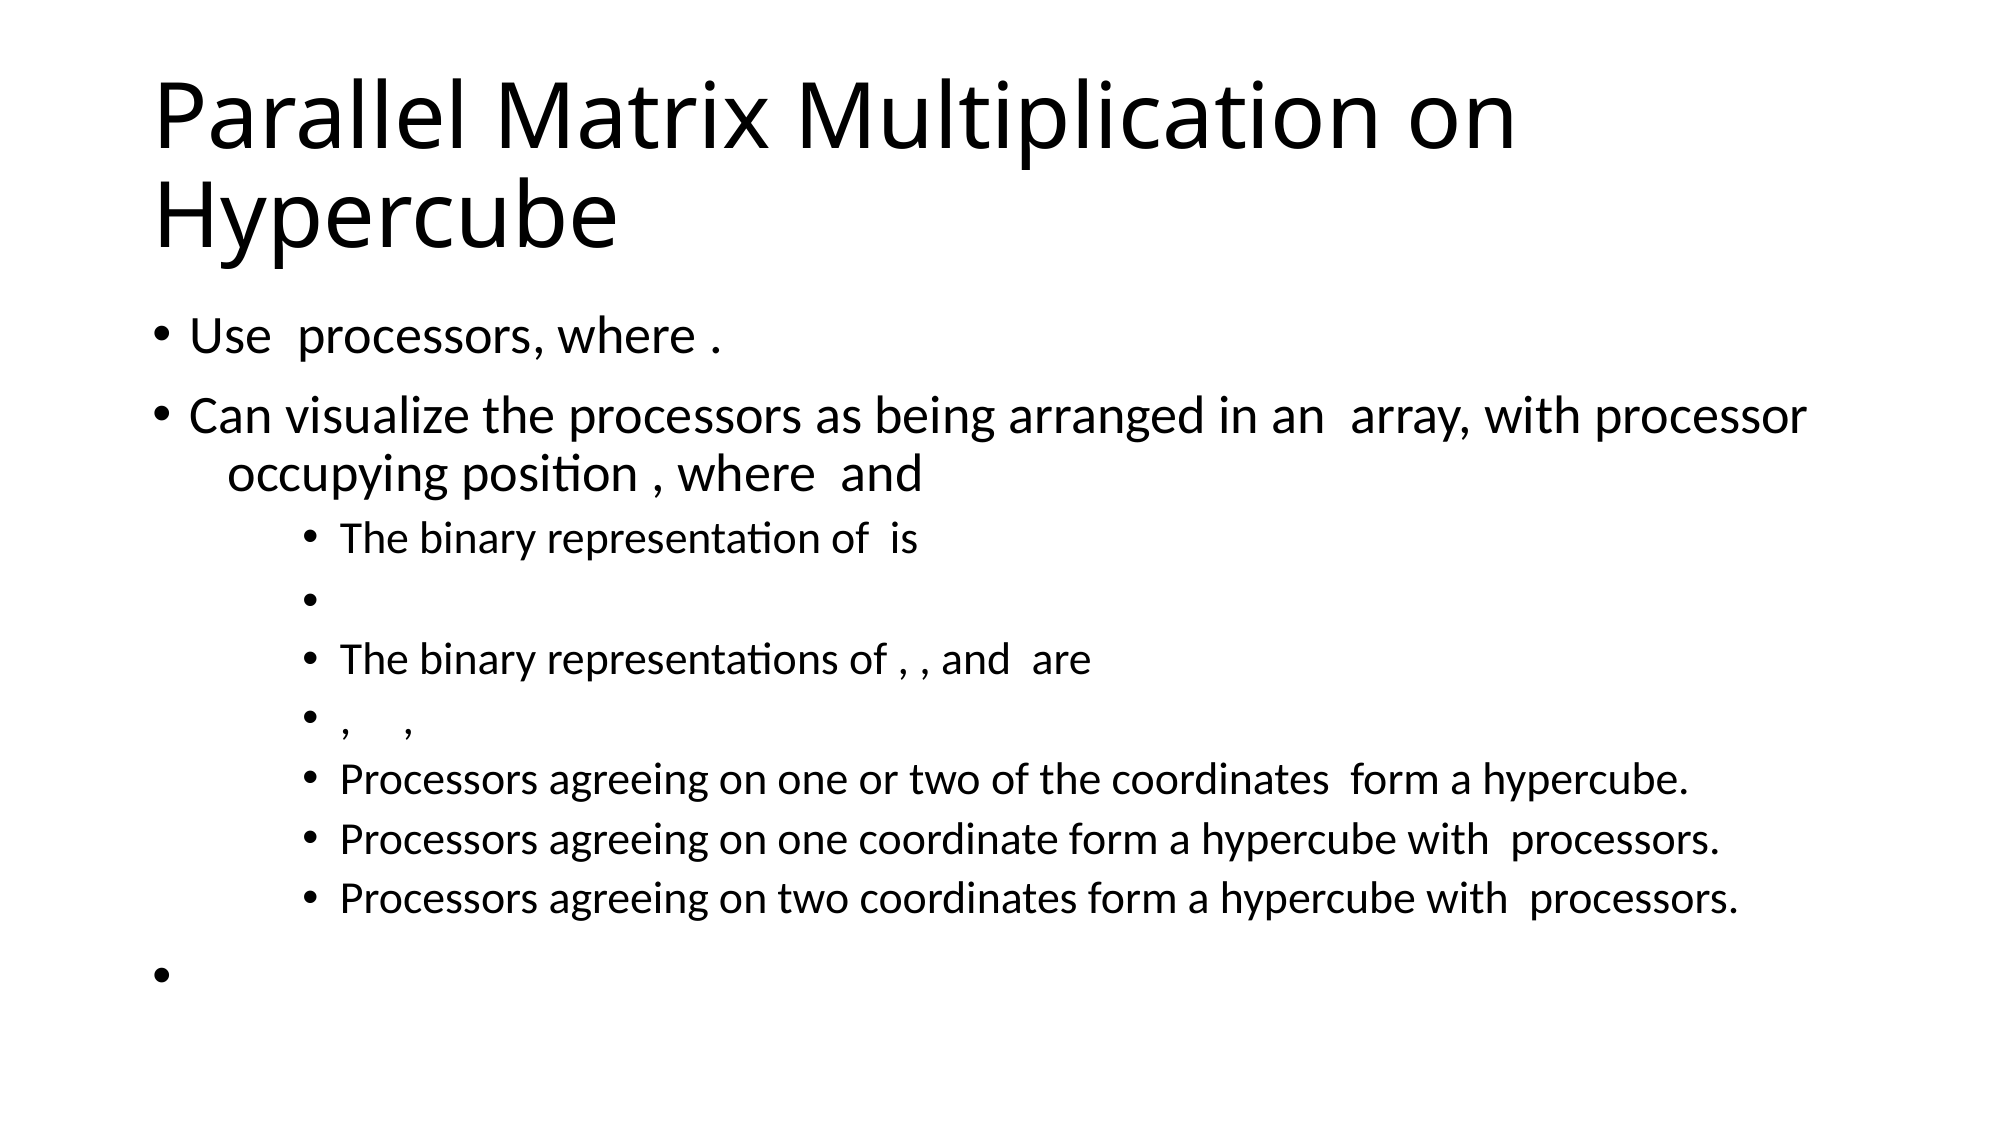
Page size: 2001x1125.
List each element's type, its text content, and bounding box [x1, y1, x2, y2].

list Use processors, where . Can visualize the processors as being arranged in an array, with processor occupying position , where and The binary representation of is The binary representations of , , and are , , Processors agreeing on one or two of the coordinates form a hypercube. Processors agreeing on one coordinate form a hypercube with processors. Processors agreeing on two coordinates form a hypercube with processors. [137, 299, 1863, 1014]
title Parallel Matrix Multiplication on Hypercube [137, 59, 1863, 278]
